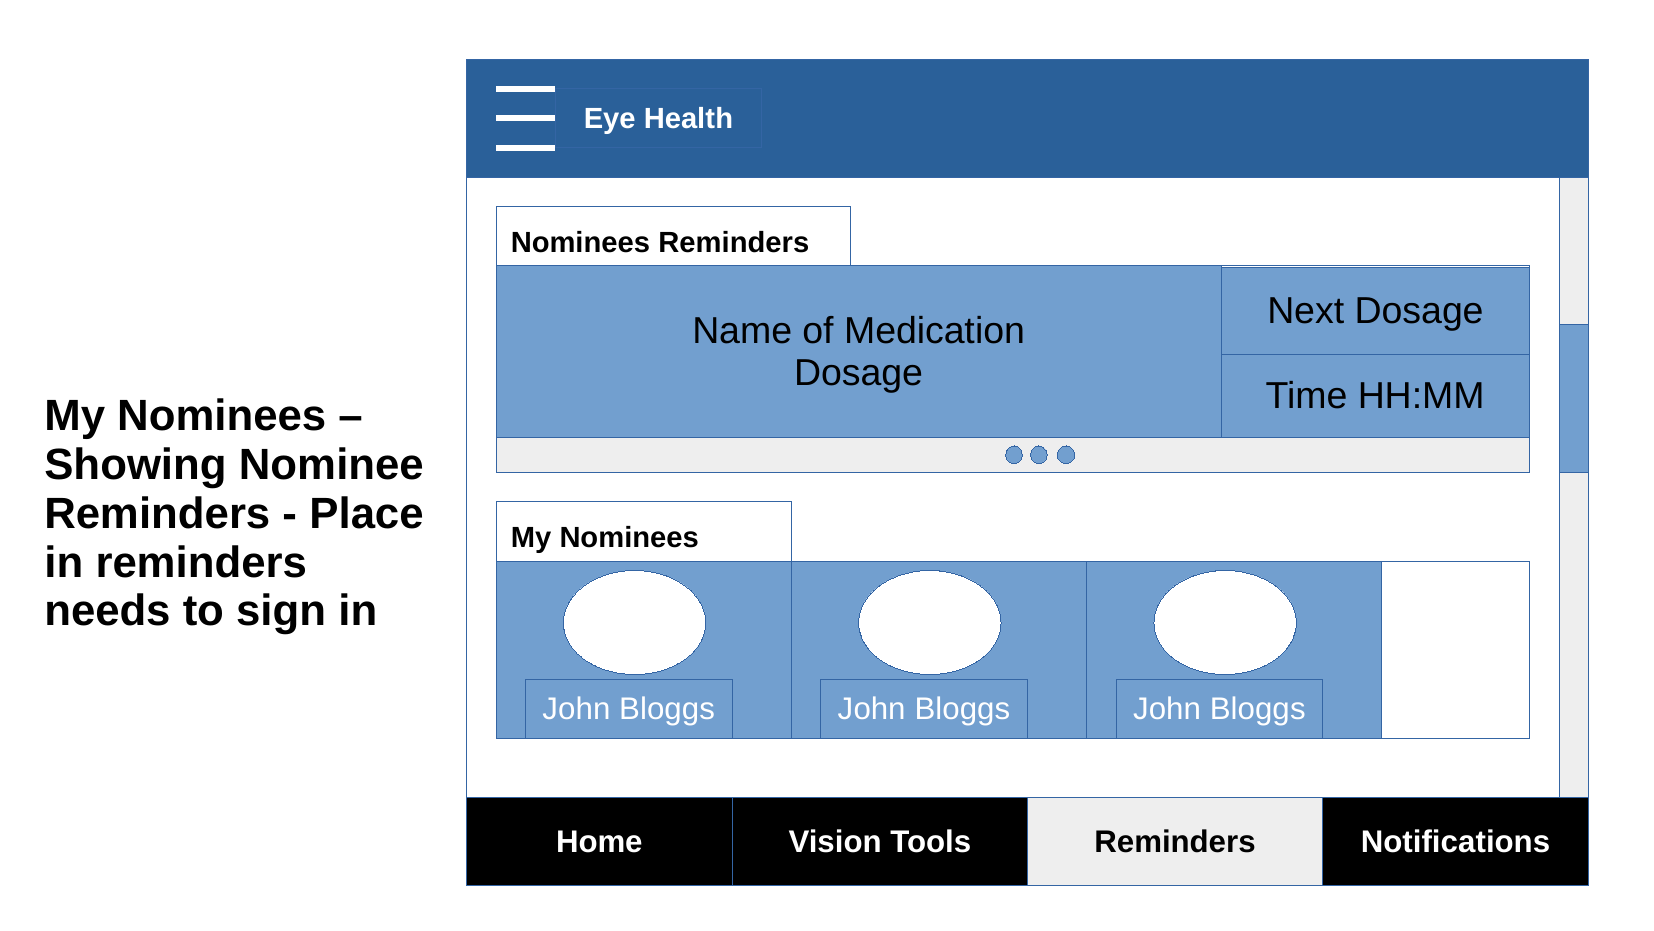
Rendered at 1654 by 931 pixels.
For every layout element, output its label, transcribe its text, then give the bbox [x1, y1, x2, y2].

text_box Vision Tools [732, 797, 1027, 886]
text_box John Bloggs [820, 679, 1028, 739]
text_box Name of Medication Dosage [496, 265, 1222, 438]
text_box [466, 59, 1589, 798]
text_box John Bloggs [525, 679, 733, 739]
text_box Time HH:MM [1221, 354, 1530, 438]
text_box My Nominees [496, 501, 792, 561]
text_box John Bloggs [1116, 679, 1323, 739]
text_box Reminders [1027, 797, 1322, 886]
text_box Nominees Reminders [496, 206, 851, 265]
text_box Notifications [1322, 797, 1589, 886]
text_box Home [466, 797, 732, 886]
text_box Next Dosage [1221, 267, 1530, 354]
text_box My Nominees – Showing Nominee Reminders - Place in reminders needs to sign in [29, 383, 443, 643]
text_box Eye Health [555, 88, 762, 148]
